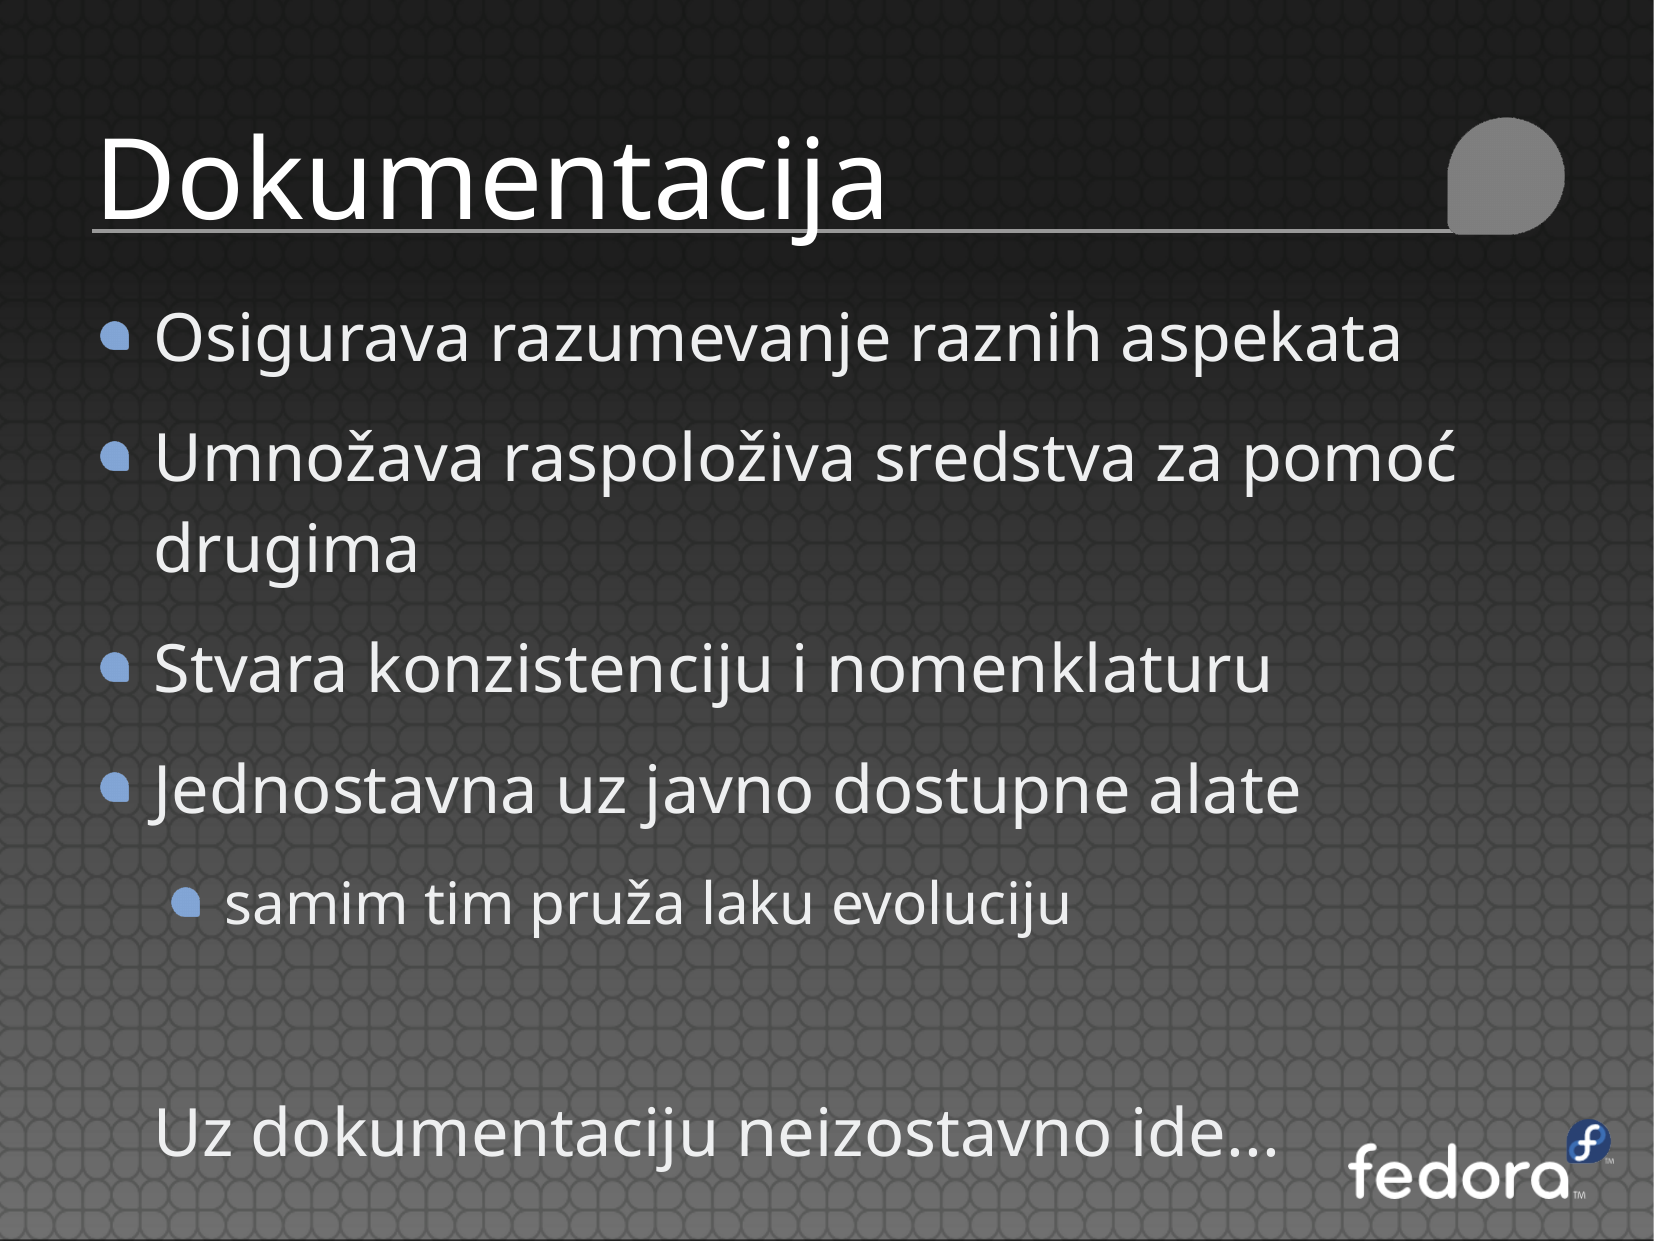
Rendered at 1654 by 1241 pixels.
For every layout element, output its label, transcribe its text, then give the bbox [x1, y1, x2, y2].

picture [0, 0, 1654, 1241]
list Osigurava razumevanje raznih aspekata Umnožava raspoloživa sredstva za pomoć drugima Stvara konzistenciju i nomenklaturu Jednostavna uz javno dostupne alate samim tim pruža laku evoluciju Uz dokumentaciju neizostavno ide... [82, 290, 1571, 1094]
title Dokumentacija [94, 100, 1426, 251]
